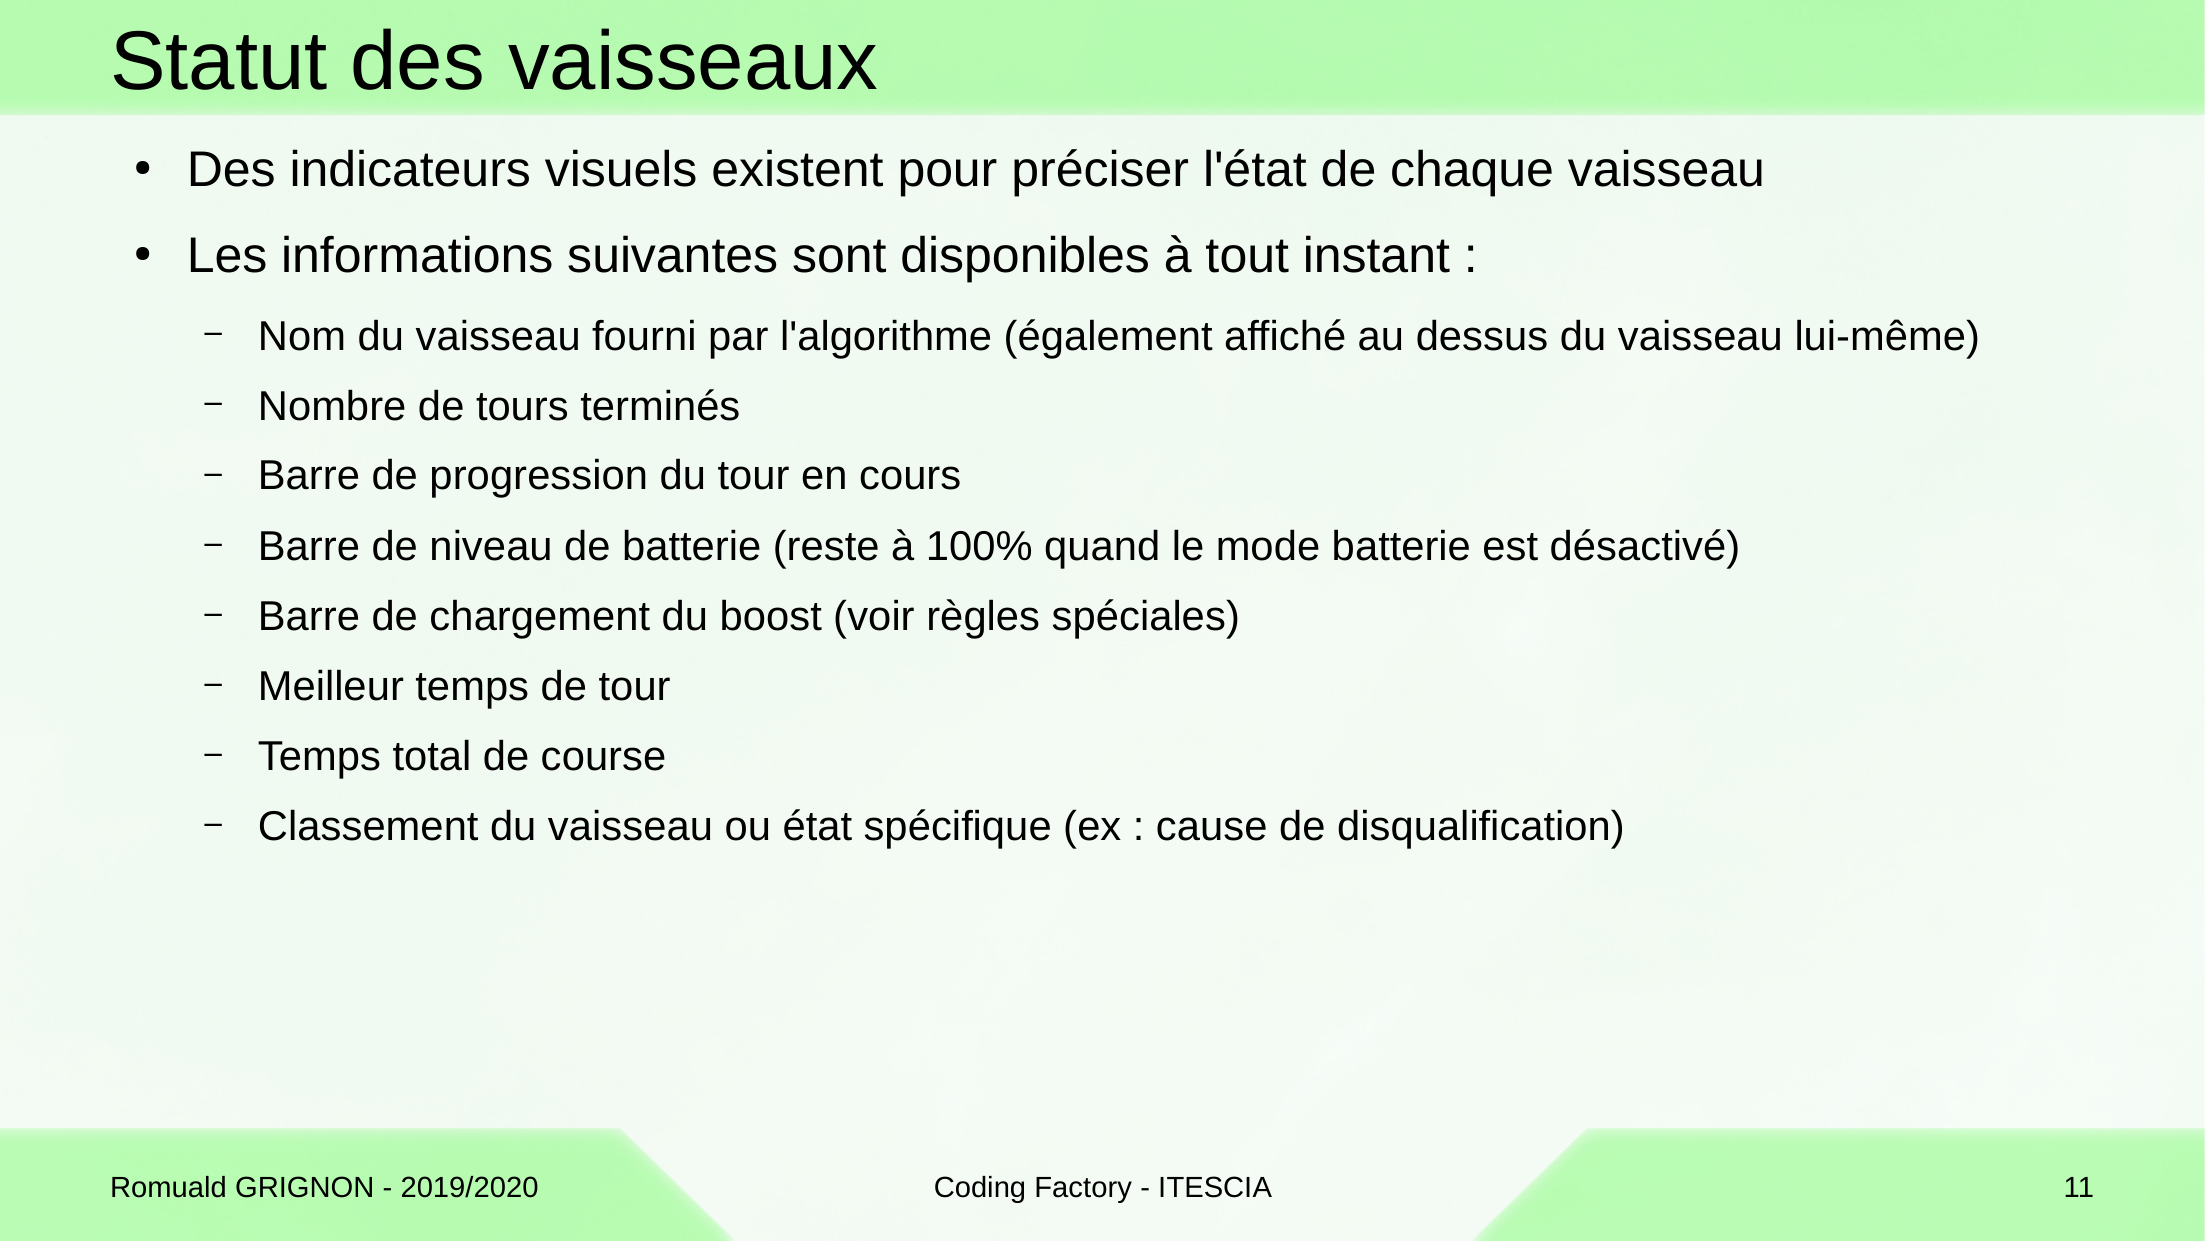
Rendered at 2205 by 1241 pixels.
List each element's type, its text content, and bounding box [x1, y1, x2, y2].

list Des indicateurs visuels existent pour préciser l'état de chaque vaisseau Les informations suivantes sont disponibles à tout instant : Nom du vaisseau fourni par l'algorithme (également affiché au dessus du vaisseau lui-même) Nombre de tours terminés Barre de progression du tour en cours Barre de niveau de batterie (reste à 100% quand le mode batterie est désactivé) Barre de chargement du boost (voir règles spéciales) Meilleur temps de tour Temps total de course Classement du vaisseau ou état spécifique (ex : cause de disqualification) [116, 212, 2101, 1012]
picture [0, 0, 2205, 1241]
title Statut des vaisseaux [110, 49, 2095, 257]
